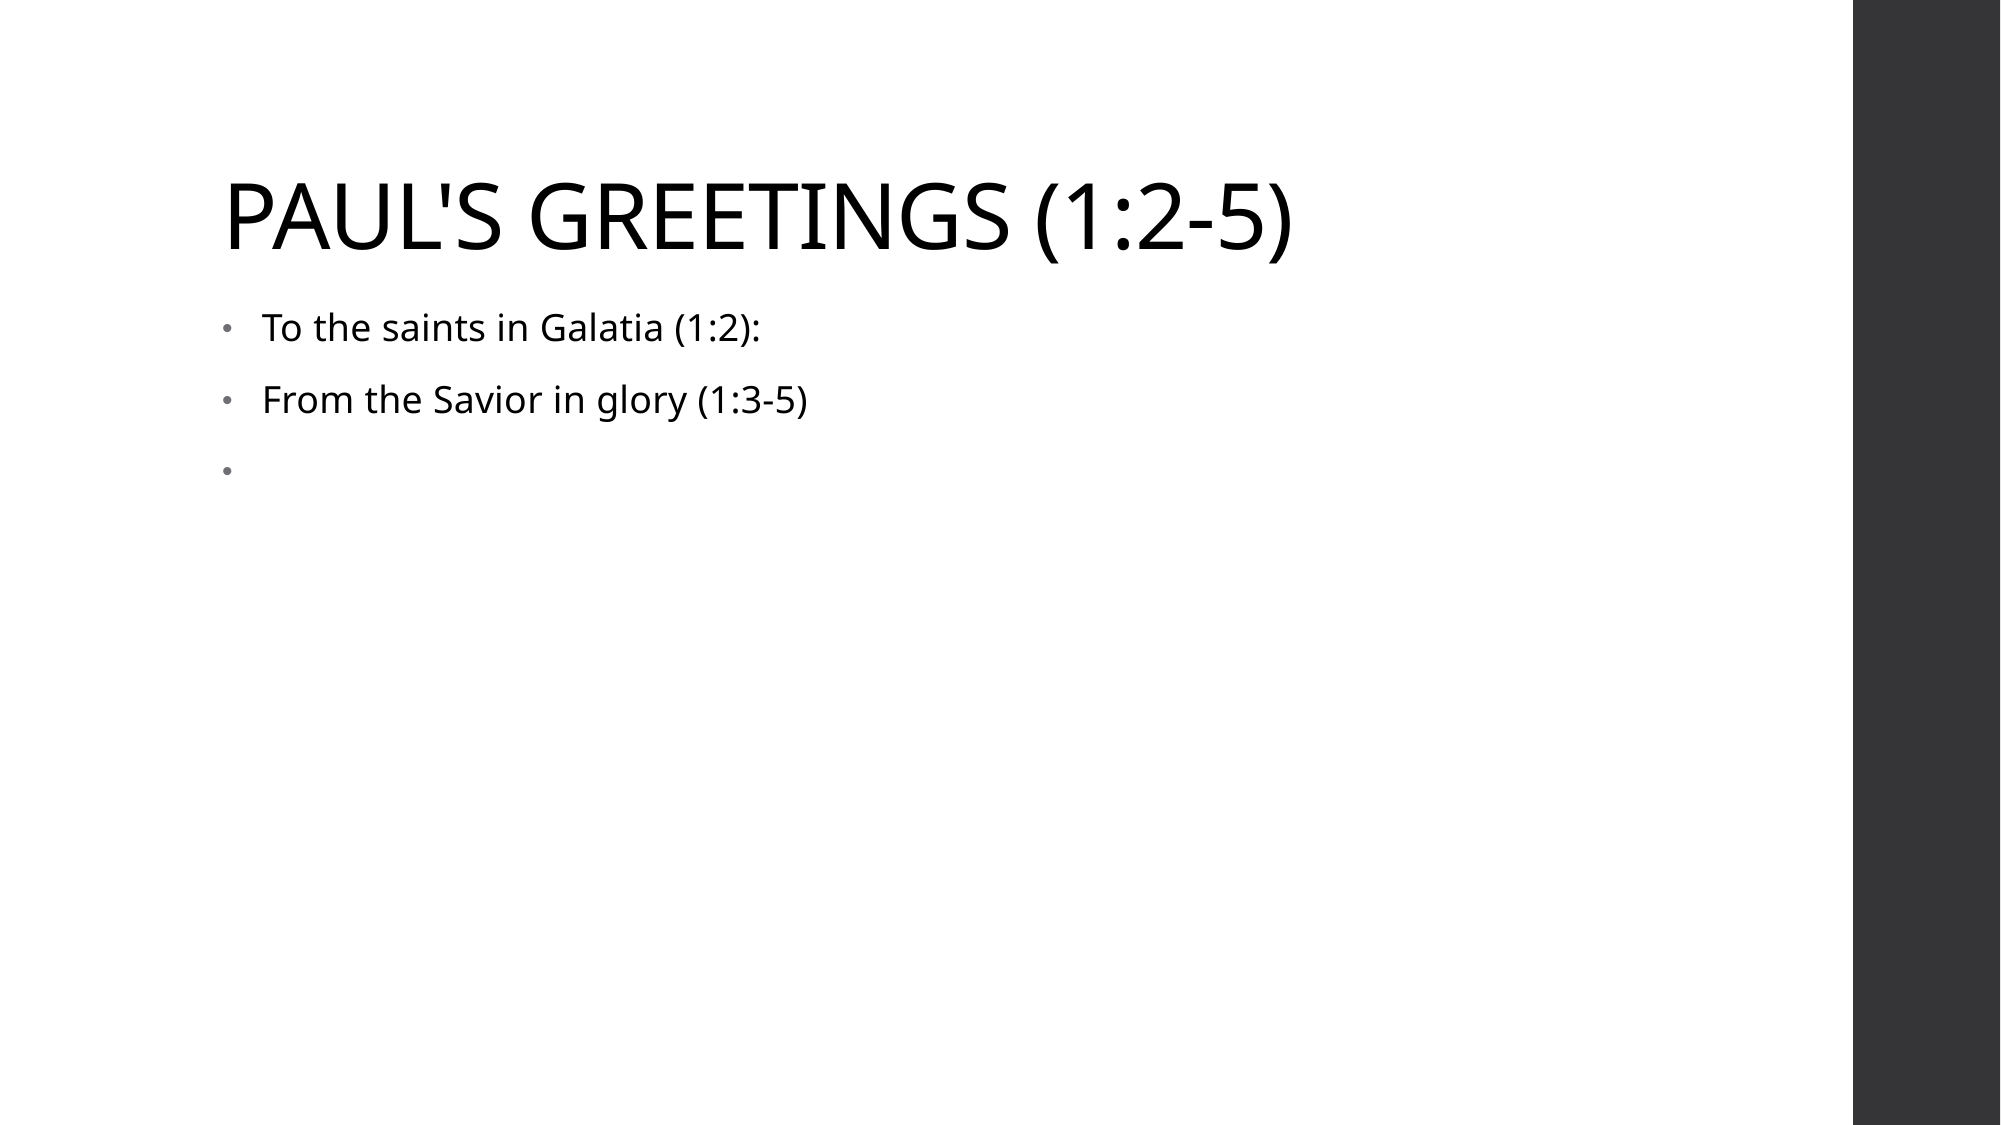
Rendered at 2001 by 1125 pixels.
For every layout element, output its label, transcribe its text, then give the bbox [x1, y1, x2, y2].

title PAUL'S GREETINGS (1:2-5) [206, 60, 1797, 278]
list To the saints in Galatia (1:2): From the Savior in glory (1:3-5) [206, 299, 1617, 1014]
